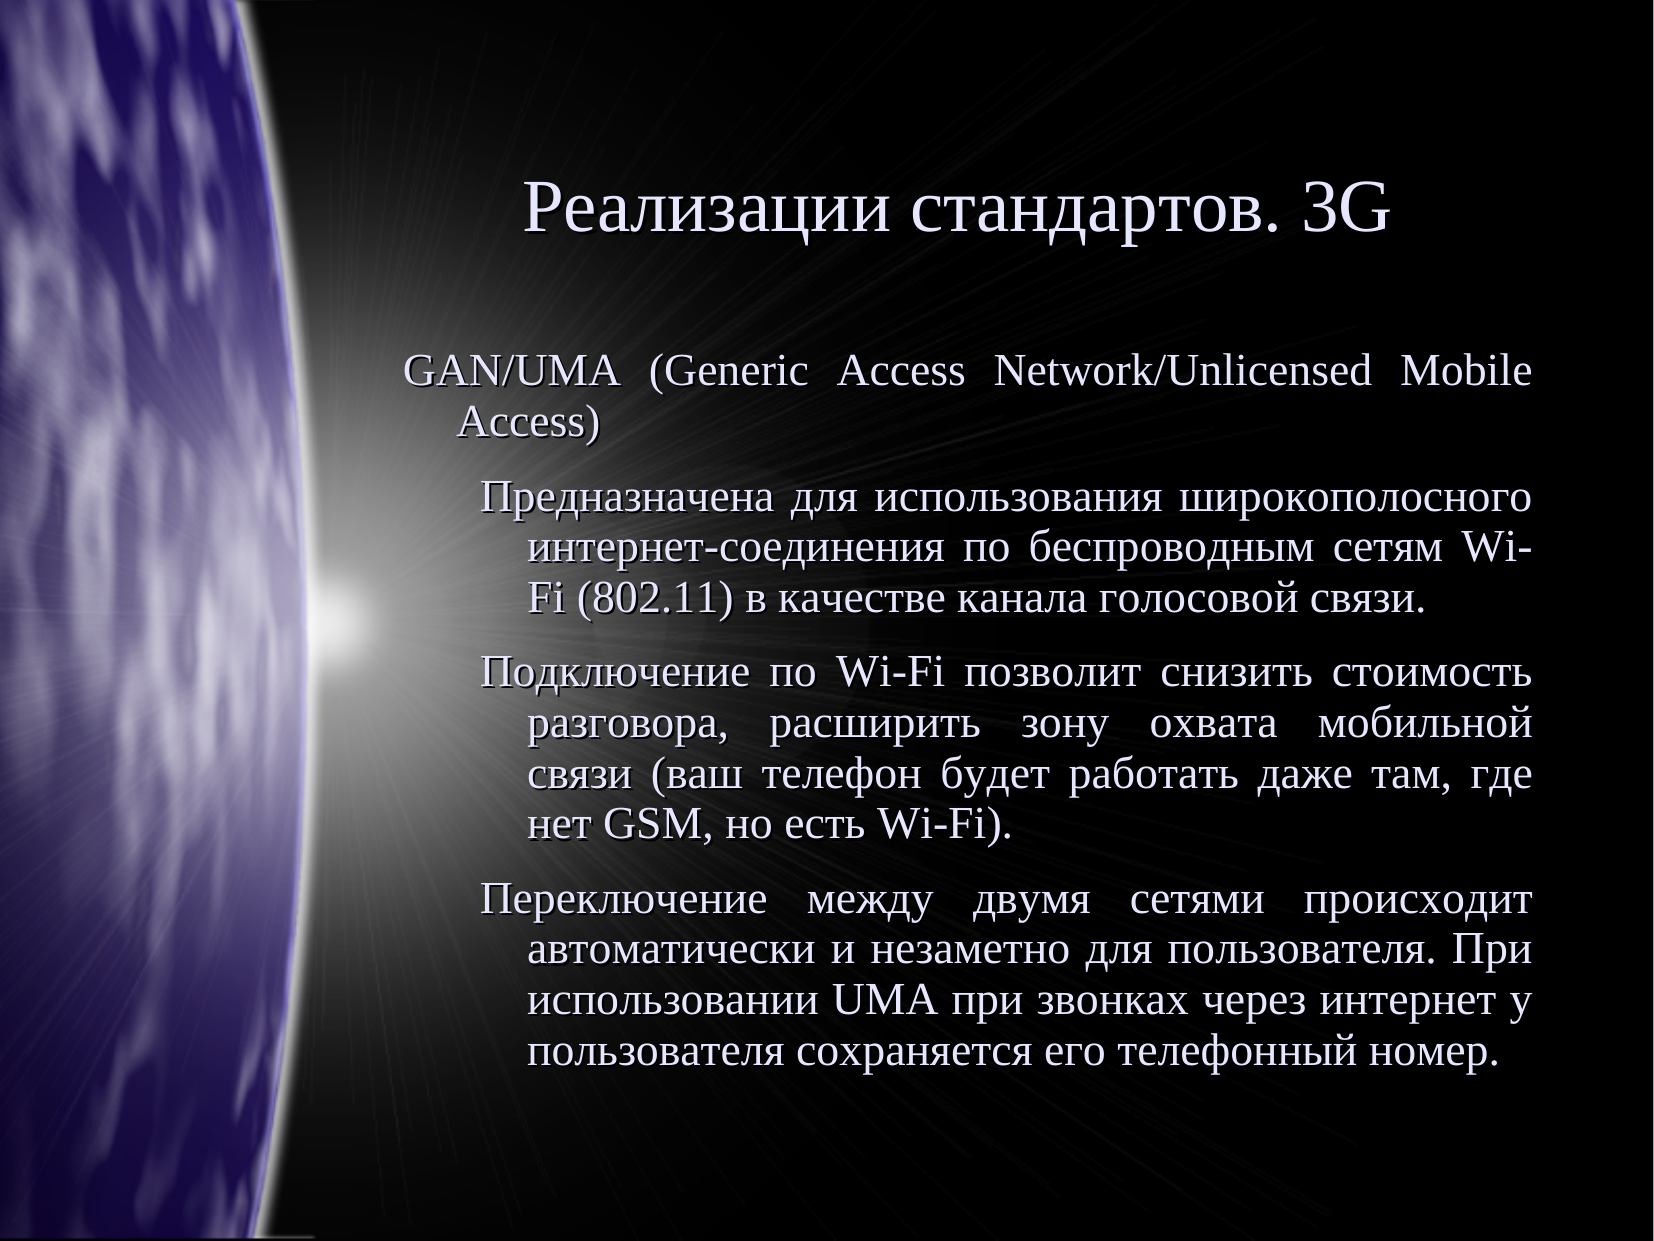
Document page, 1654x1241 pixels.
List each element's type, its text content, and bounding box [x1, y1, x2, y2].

title Реализации стандартов. 3G [383, 102, 1534, 311]
list GAN/UMA (Generic Access Network/Unlicensed Mobile Access) Предназначена для использования широкополосного интернет-соединения по беспроводным сетям Wi-Fi (802.11) в качестве канала голосовой связи. Подключение по Wi-Fi позволит снизить стоимость разговора, расширить зону охвата мобильной связи (ваш телефон будет работать даже там, где нет GSM, но есть Wi-Fi). Переключение между двумя сетями происходит автоматически и незаметно для пользователя. При использовании UMA при звонках через интернет у пользователя сохраняется его телефонный номер. [385, 344, 1534, 1131]
picture [0, 0, 1654, 1241]
